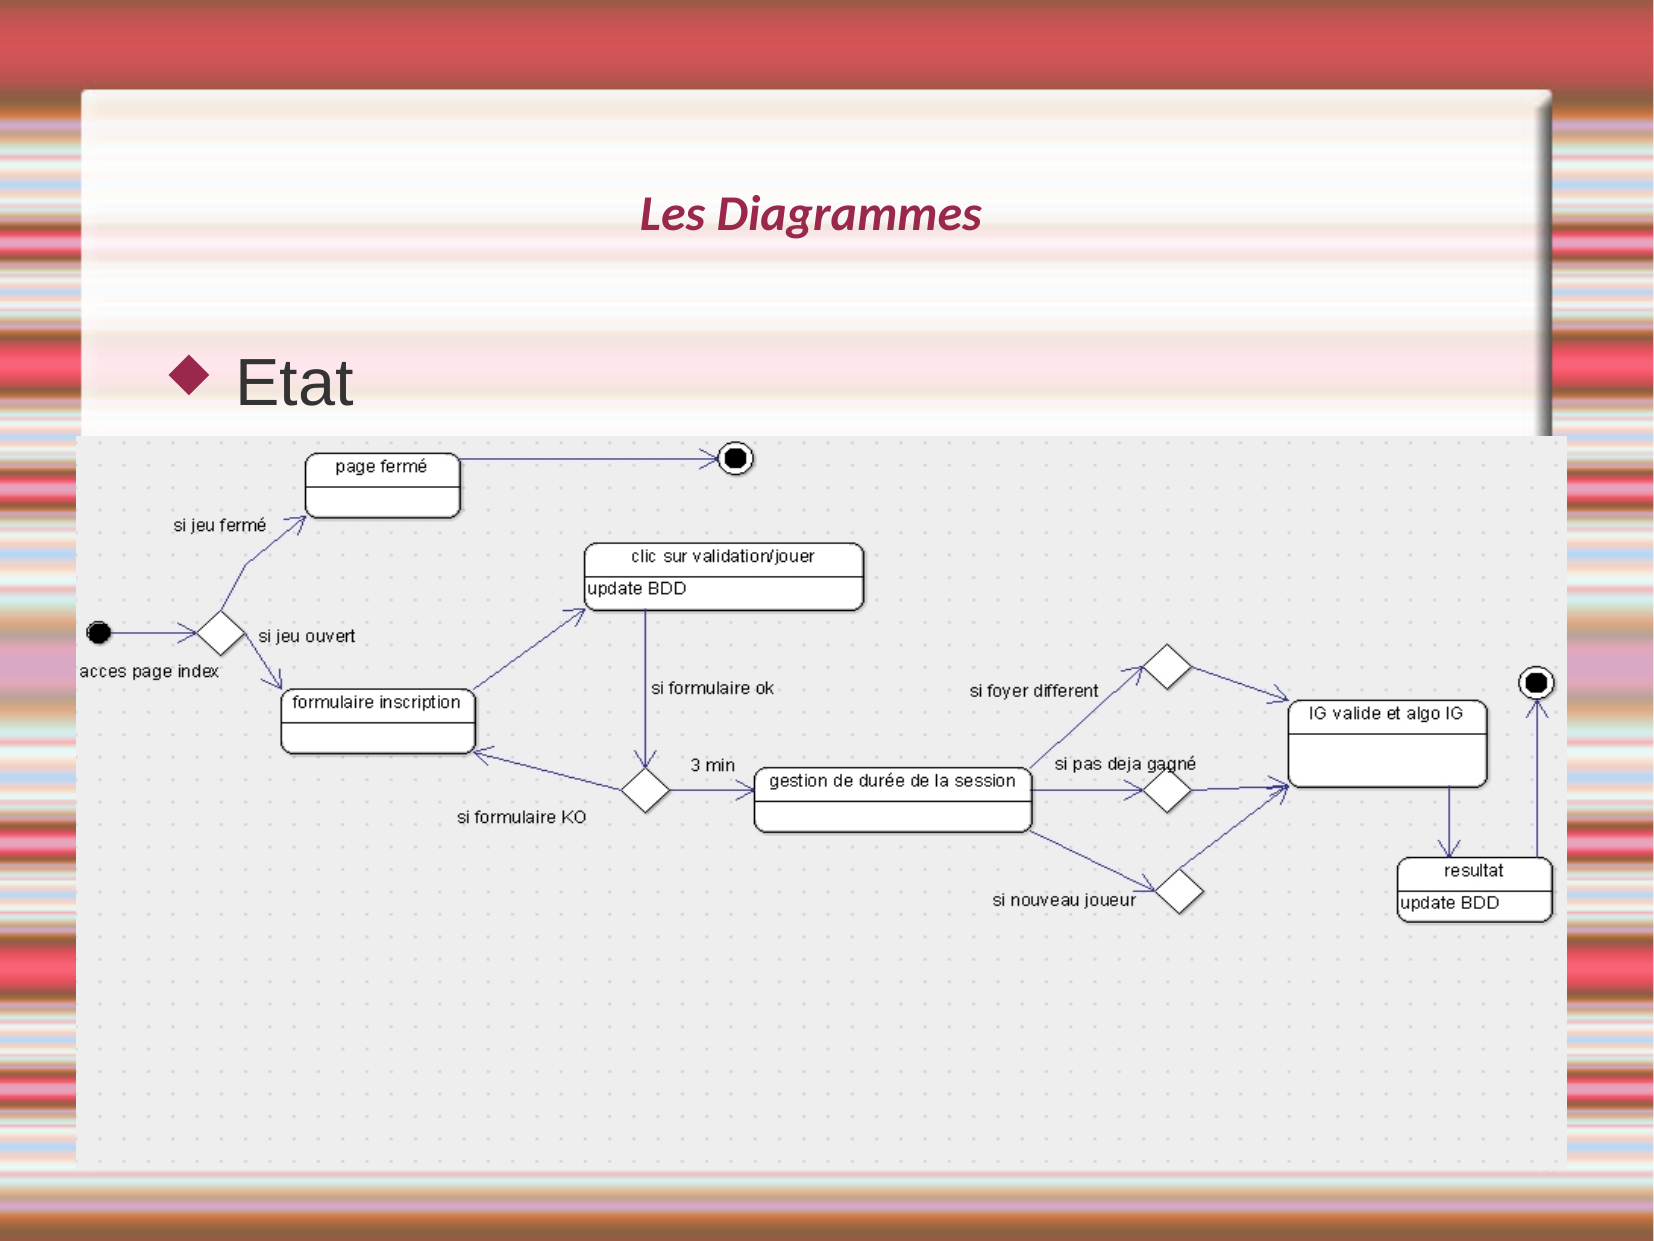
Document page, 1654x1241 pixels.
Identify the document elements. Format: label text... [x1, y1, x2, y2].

title Les Diagrammes [88, 114, 1534, 322]
picture [0, 0, 1654, 1241]
list Etat [152, 344, 1534, 436]
